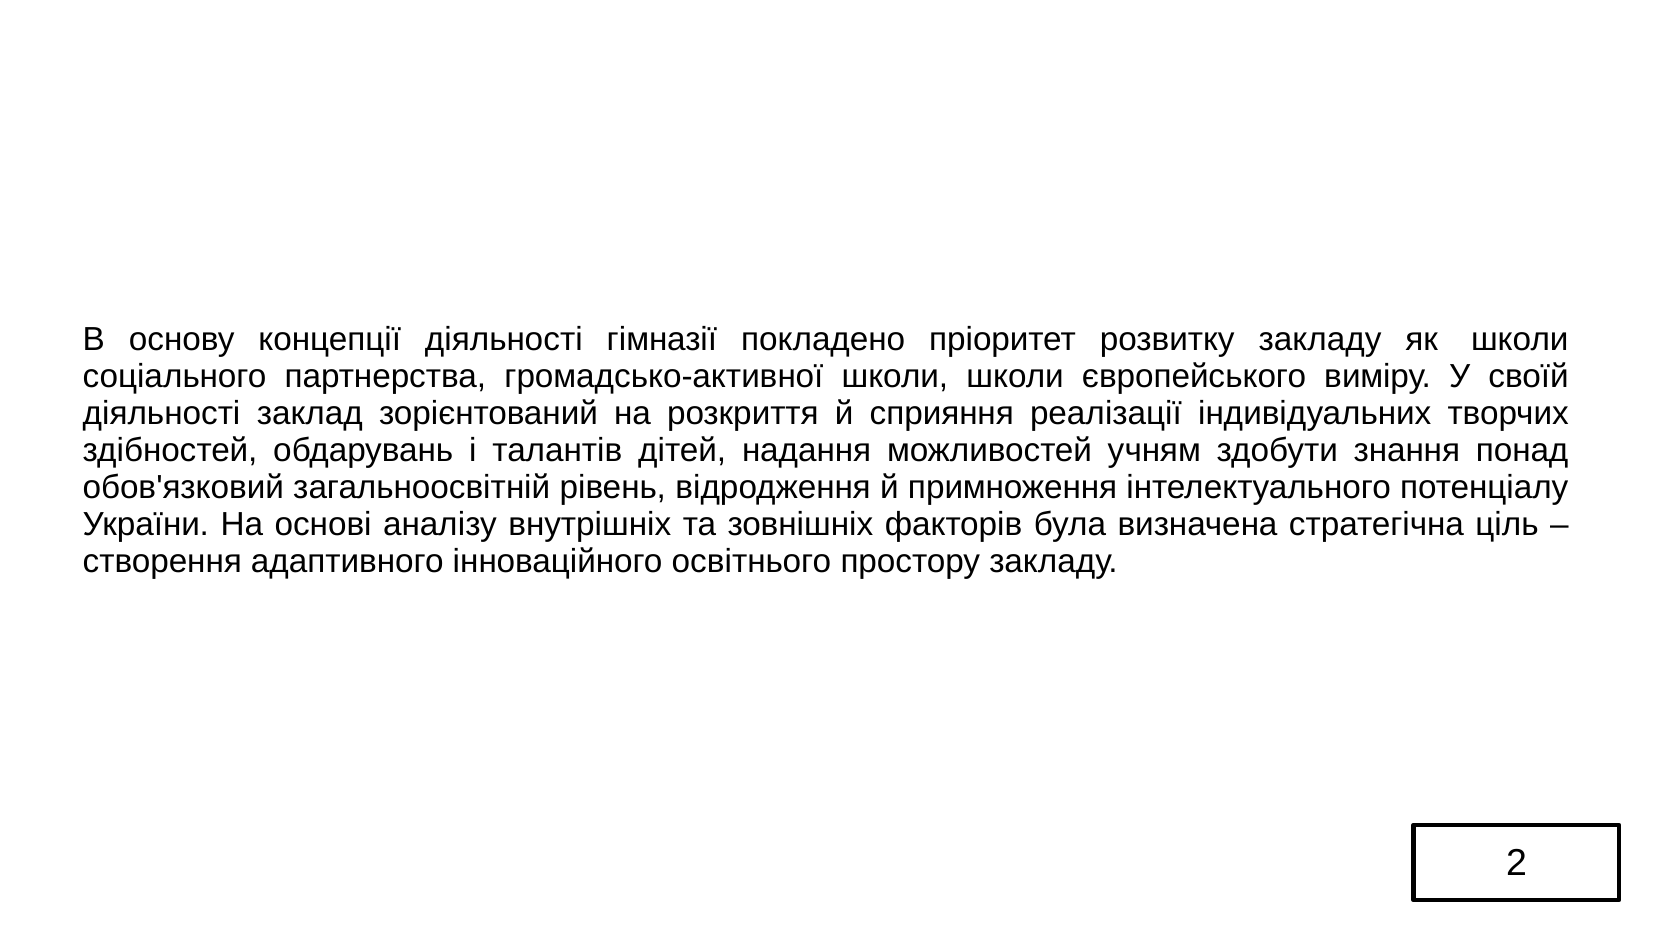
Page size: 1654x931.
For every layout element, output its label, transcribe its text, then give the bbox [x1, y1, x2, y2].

text_box <number> [1413, 825, 1619, 900]
subtitle В основу концепції діяльності гімназії покладено пріоритет розвитку закладу як школи соціального партнерства, громадсько-активної школи, школи європейського виміру. У своїй діяльності заклад зорієнтований на розкриття й сприяння реалізації індивідуальних творчих здібностей, обдарувань і талантів дітей, надання можливостей учням здобути знання понад обов'язковий загальноосвітній рівень, відродження й примноження інтелектуального потенціалу України. На основі аналізу внутрішніх та зовнішніх факторів була визначена стратегічна ціль – створення адаптивного інноваційного освітнього простору закладу. [82, 217, 1571, 758]
